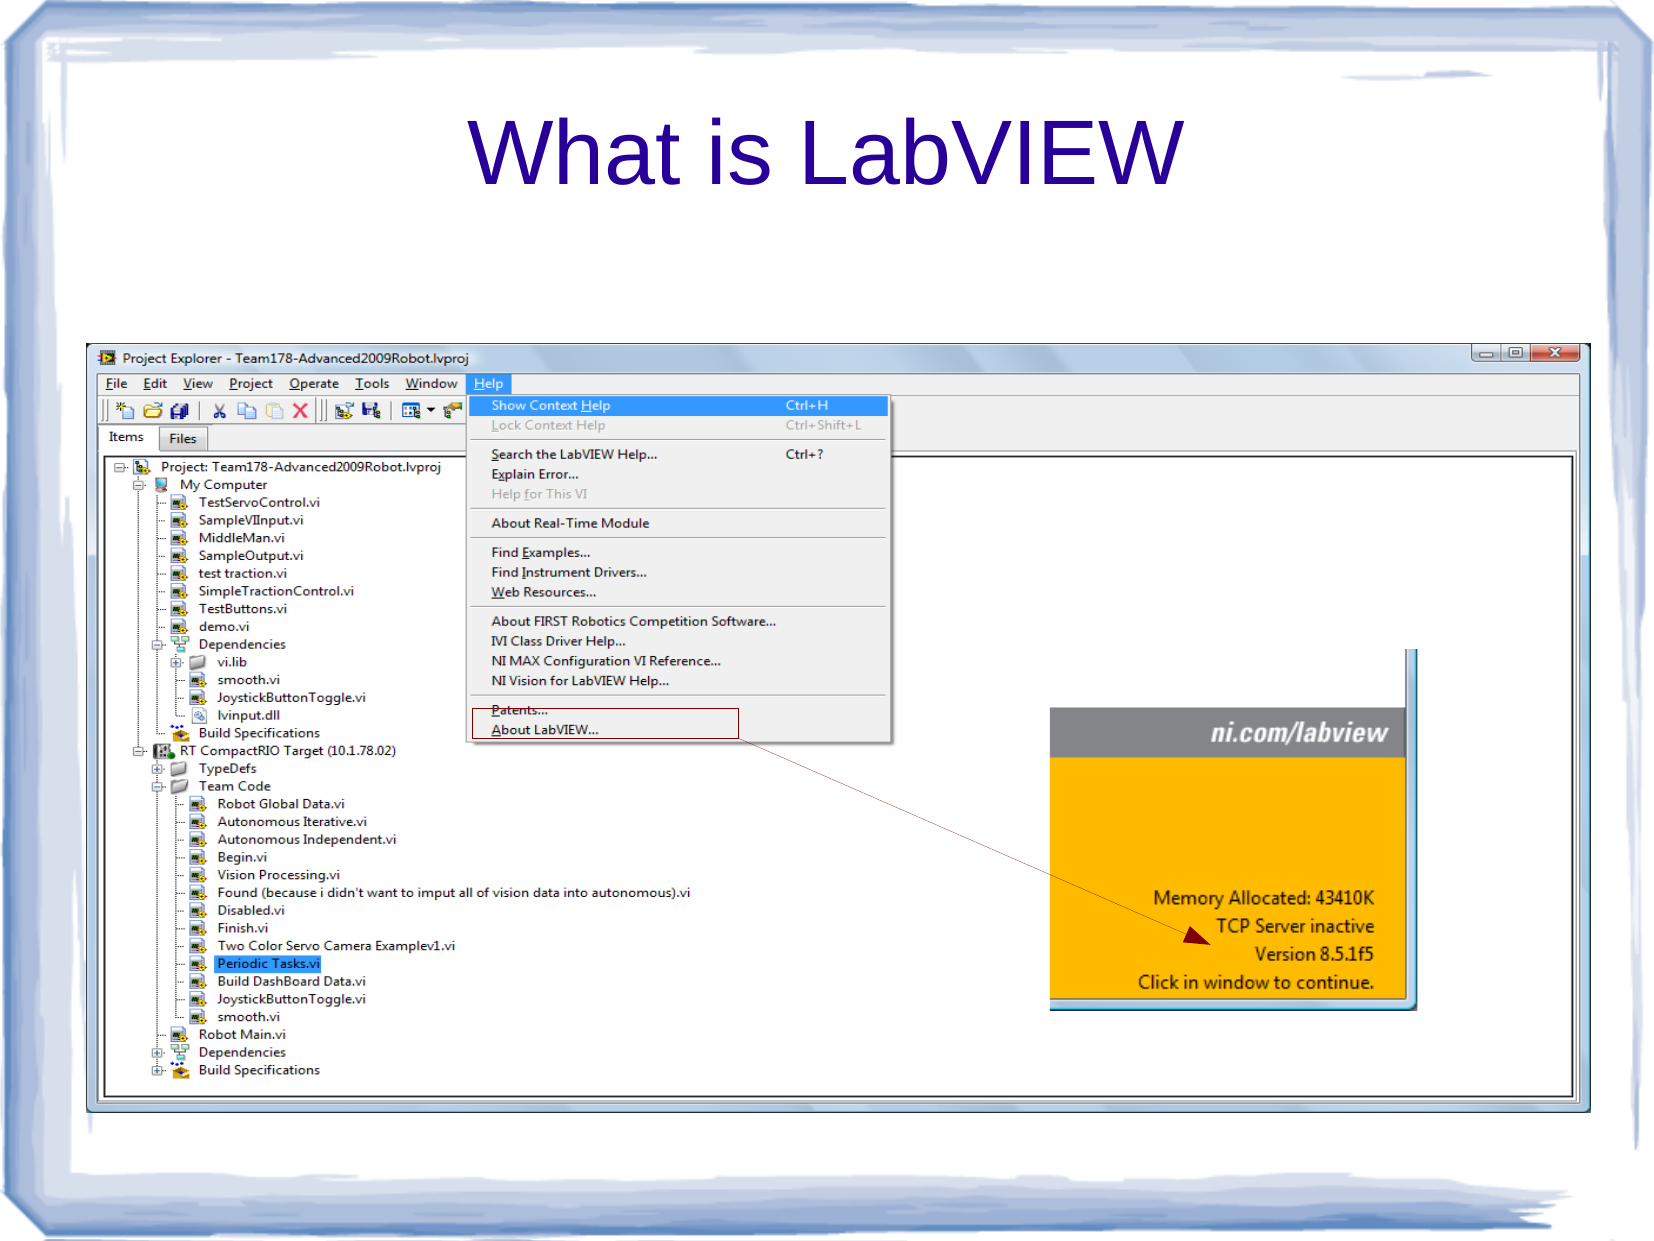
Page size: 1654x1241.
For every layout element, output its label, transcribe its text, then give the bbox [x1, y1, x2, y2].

picture [0, 0, 1654, 1241]
text_box [472, 708, 739, 739]
title What is LabVIEW [82, 56, 1571, 250]
